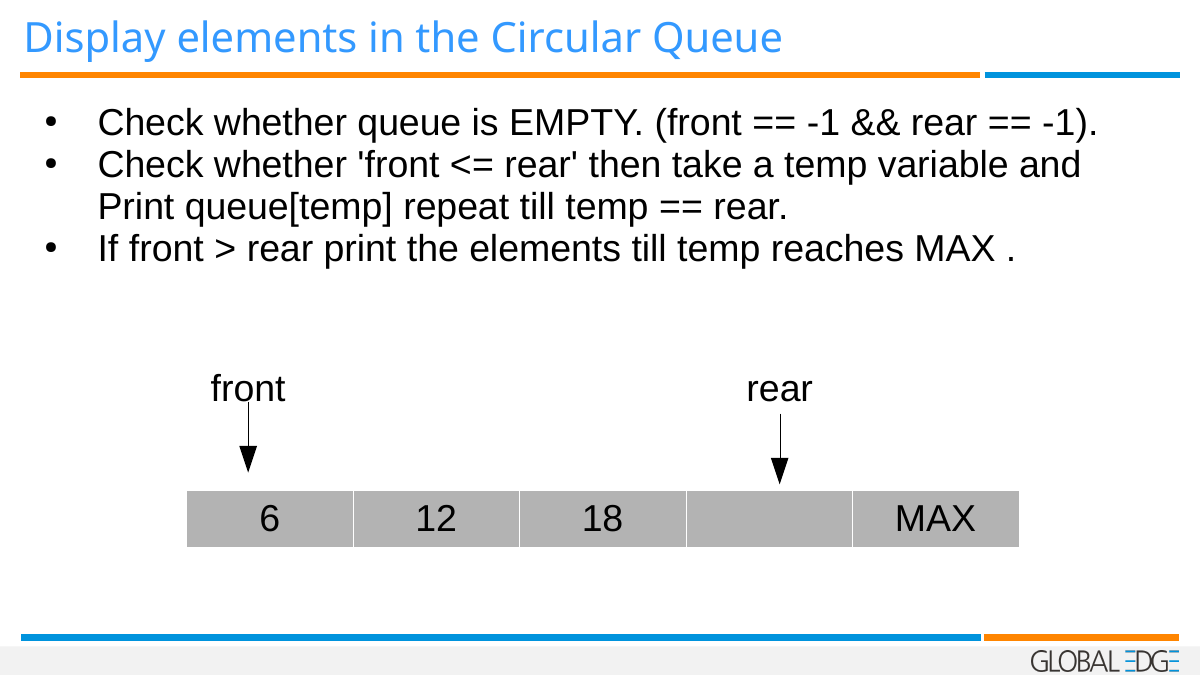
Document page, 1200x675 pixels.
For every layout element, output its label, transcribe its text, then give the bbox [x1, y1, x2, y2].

table_header 18 [520, 491, 686, 547]
picture [1031, 650, 1179, 672]
table_header 12 [354, 491, 519, 547]
text_box front [177, 359, 320, 431]
title Display elements in the Circular Queue [12, 9, 1088, 63]
text_box Check whether queue is EMPTY. (front == -1 && rear == -1). Check whether 'front <= rear' then take a temp variable and Print queue[temp] repeat till temp == rear. If front > rear print the elements till temp reaches MAX . [11, 94, 1123, 295]
table_header MAX [853, 491, 1019, 547]
table_header 6 [187, 491, 353, 547]
table_header [687, 491, 852, 547]
text_box rear [708, 360, 851, 432]
